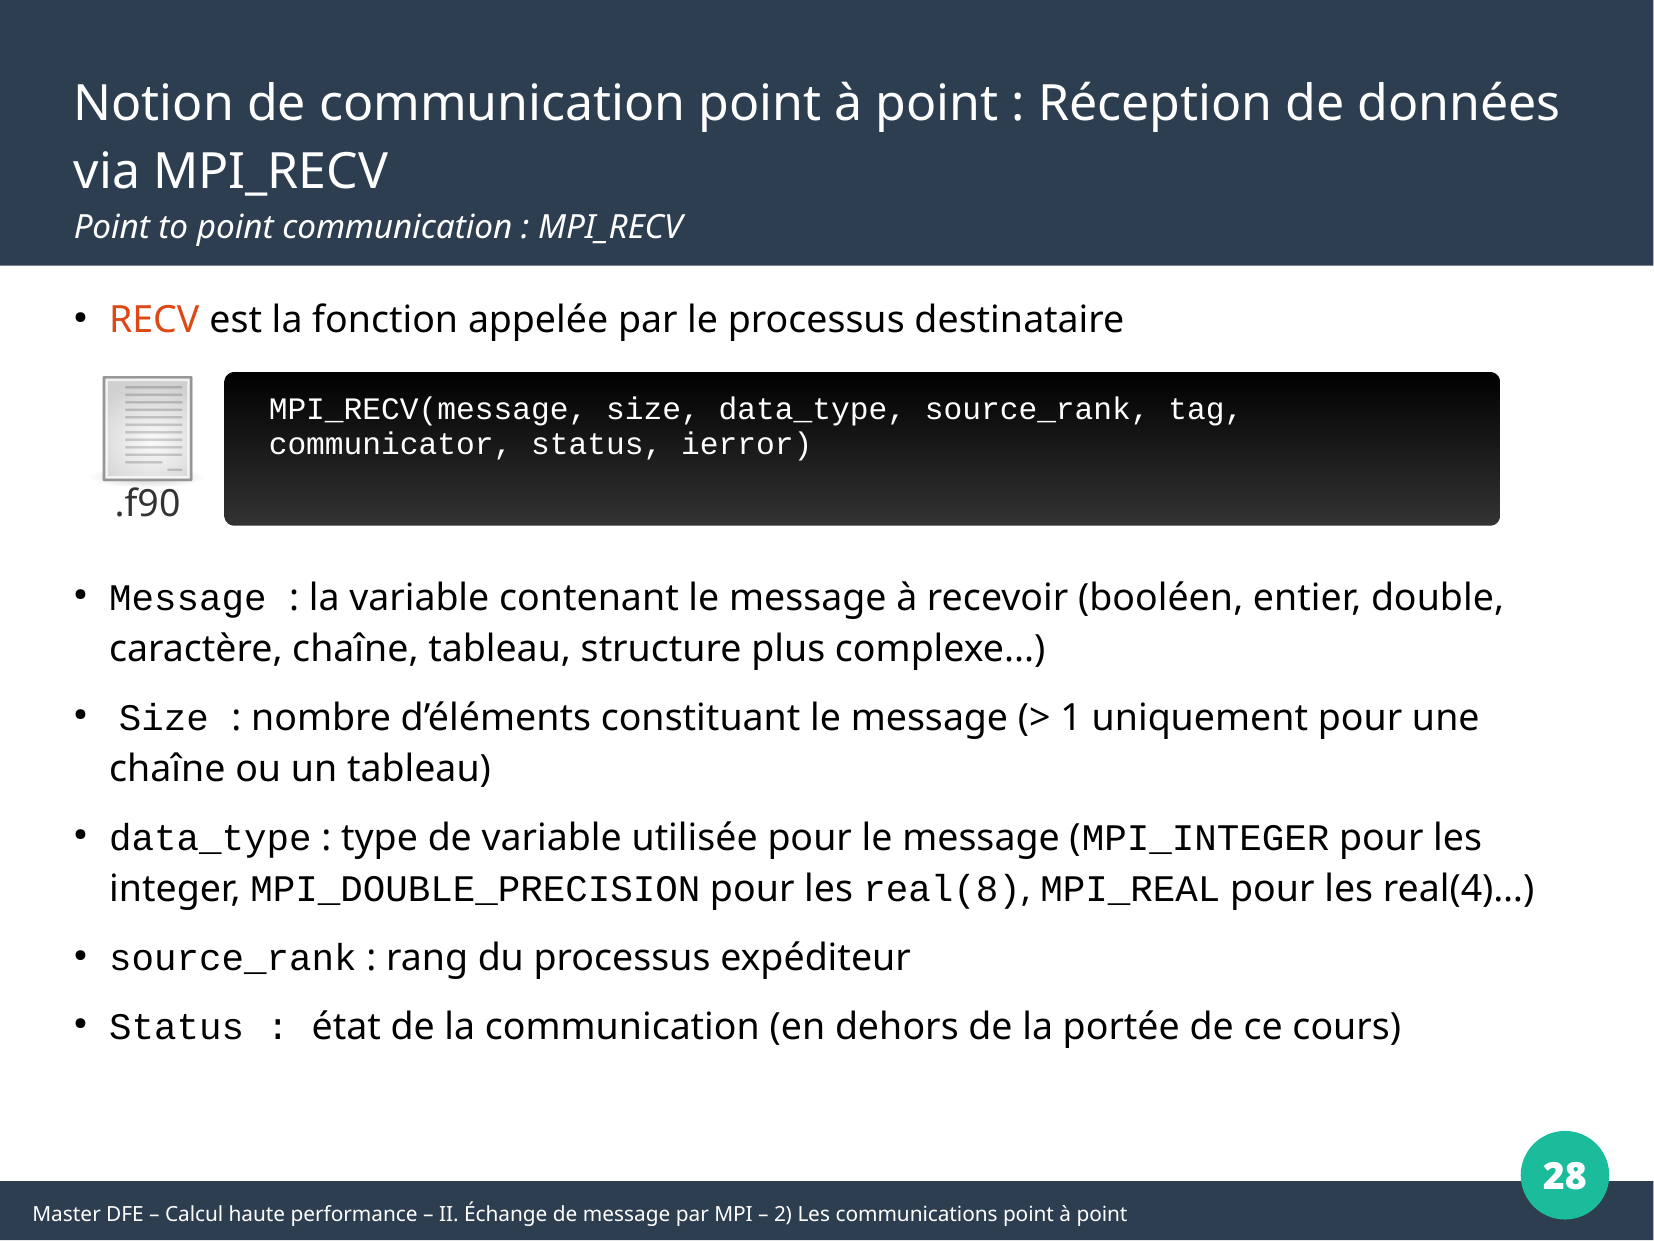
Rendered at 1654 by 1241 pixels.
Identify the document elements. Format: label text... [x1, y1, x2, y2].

text_box Notion de communication point à point : Réception de données via MPI_RECV Point to point communication : MPI_RECV [59, 59, 1619, 254]
text_box RECV est la fonction appelée par le processus destinataire [59, 285, 1619, 355]
text_box [224, 372, 1501, 526]
text_box .f90 [70, 468, 225, 535]
picture [88, 371, 207, 468]
text_box MPI_RECV(message, size, data_type, source_rank, tag, communicator, status, ierror) [253, 385, 1477, 508]
text_box Master DFE – Calcul haute performance – II. Échange de message par MPI – 2) Les communications point à point [17, 1191, 1436, 1235]
text_box Message : la variable contenant le message à recevoir (booléen, entier, double, caractère, chaîne, tableau, structure plus complexe...) Size : nombre d’éléments constituant le message (> 1 uniquement pour une chaîne ou un tableau) data_type : type de variable utilisée pour le message (MPI_INTEGER pour les integer, MPI_DOUBLE_PRECISION pour les real(8), MPI_REAL pour les real(4)…) source_rank : rang du processus expéditeur Status : état de la communication (en dehors de la portée de ce cours) [59, 562, 1619, 1061]
